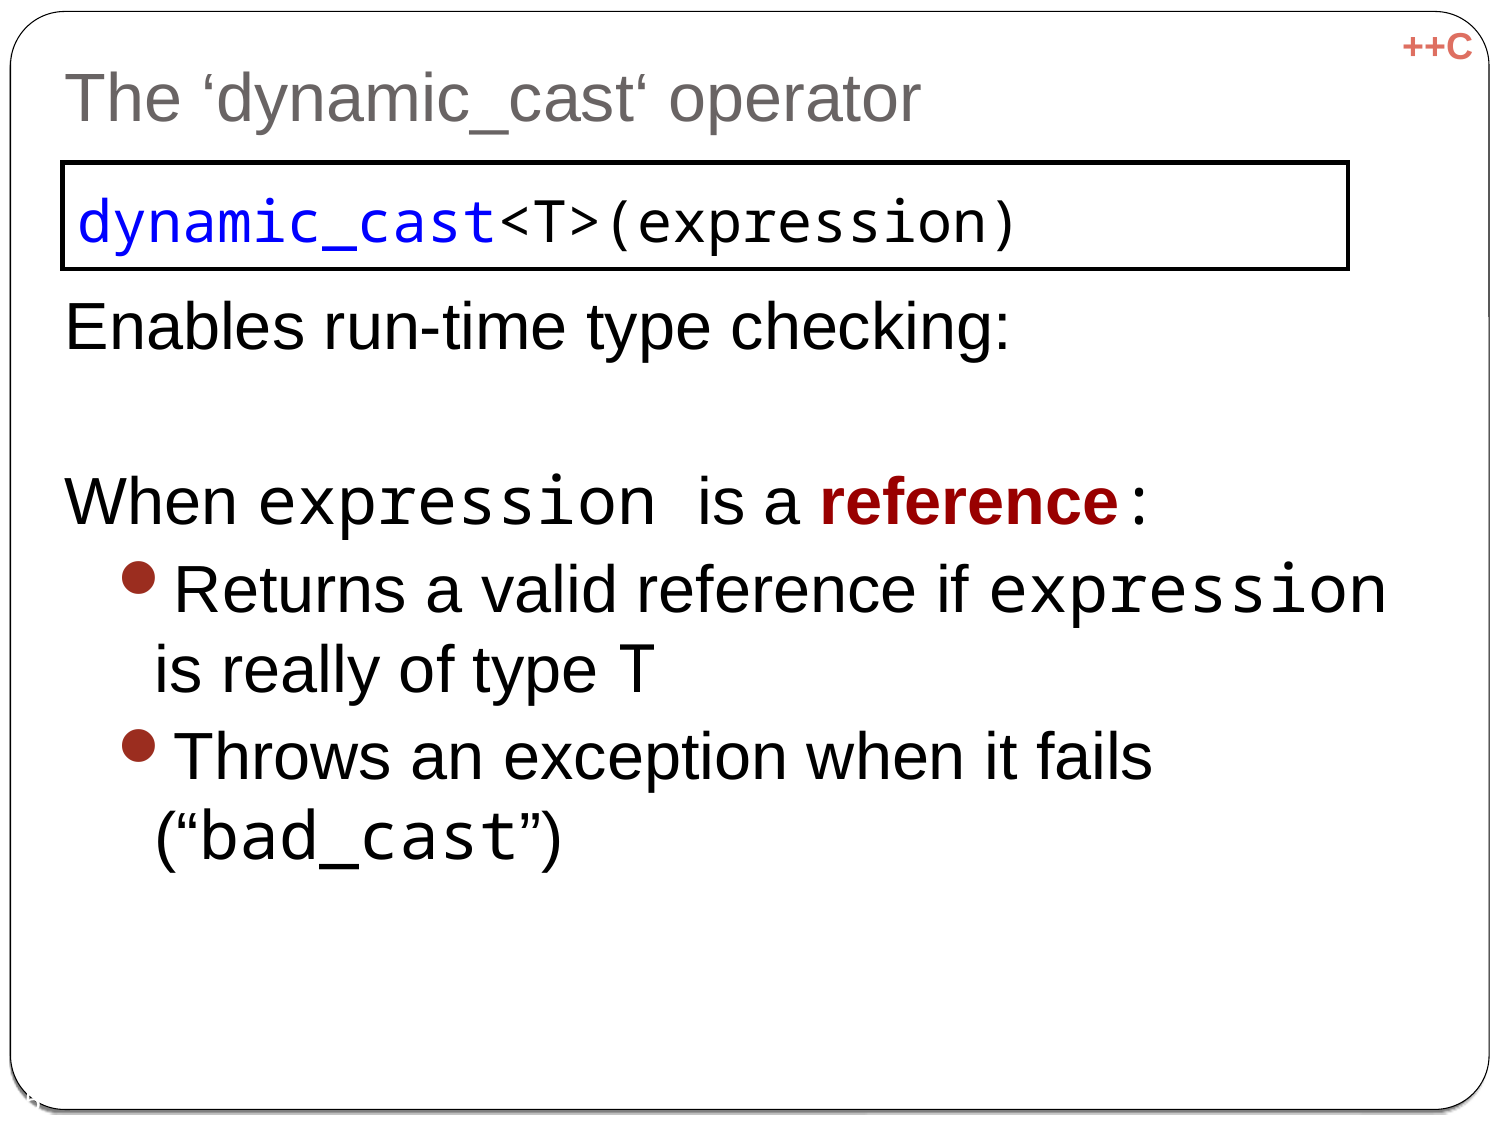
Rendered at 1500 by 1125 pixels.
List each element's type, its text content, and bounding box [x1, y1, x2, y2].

slide_number <number> [0, 1074, 50, 1125]
list Enables run-time type checking: When expression is a reference: Returns a valid reference if expression is really of type T Throws an exception when it fails (“bad_cast”) [50, 275, 1450, 1088]
text_box dynamic_cast<T>(expression) [62, 162, 1349, 269]
title The ‘dynamic_cast‘ operator [50, 45, 1450, 150]
